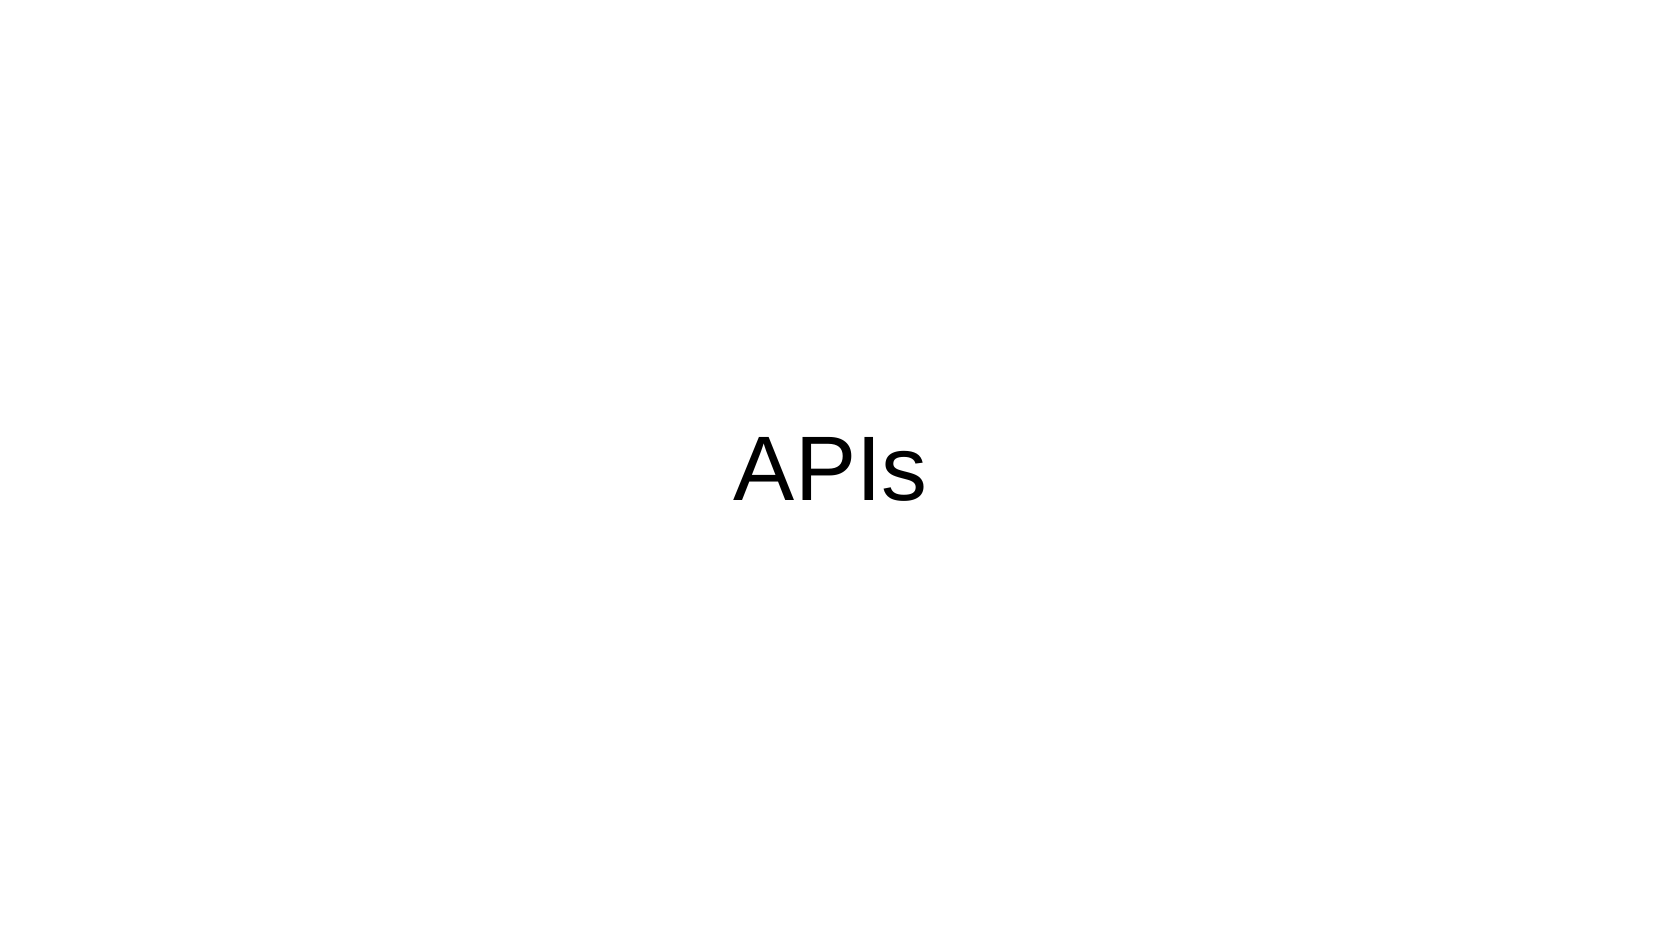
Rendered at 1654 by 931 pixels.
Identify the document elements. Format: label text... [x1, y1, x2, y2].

title APIs [86, 247, 1576, 691]
